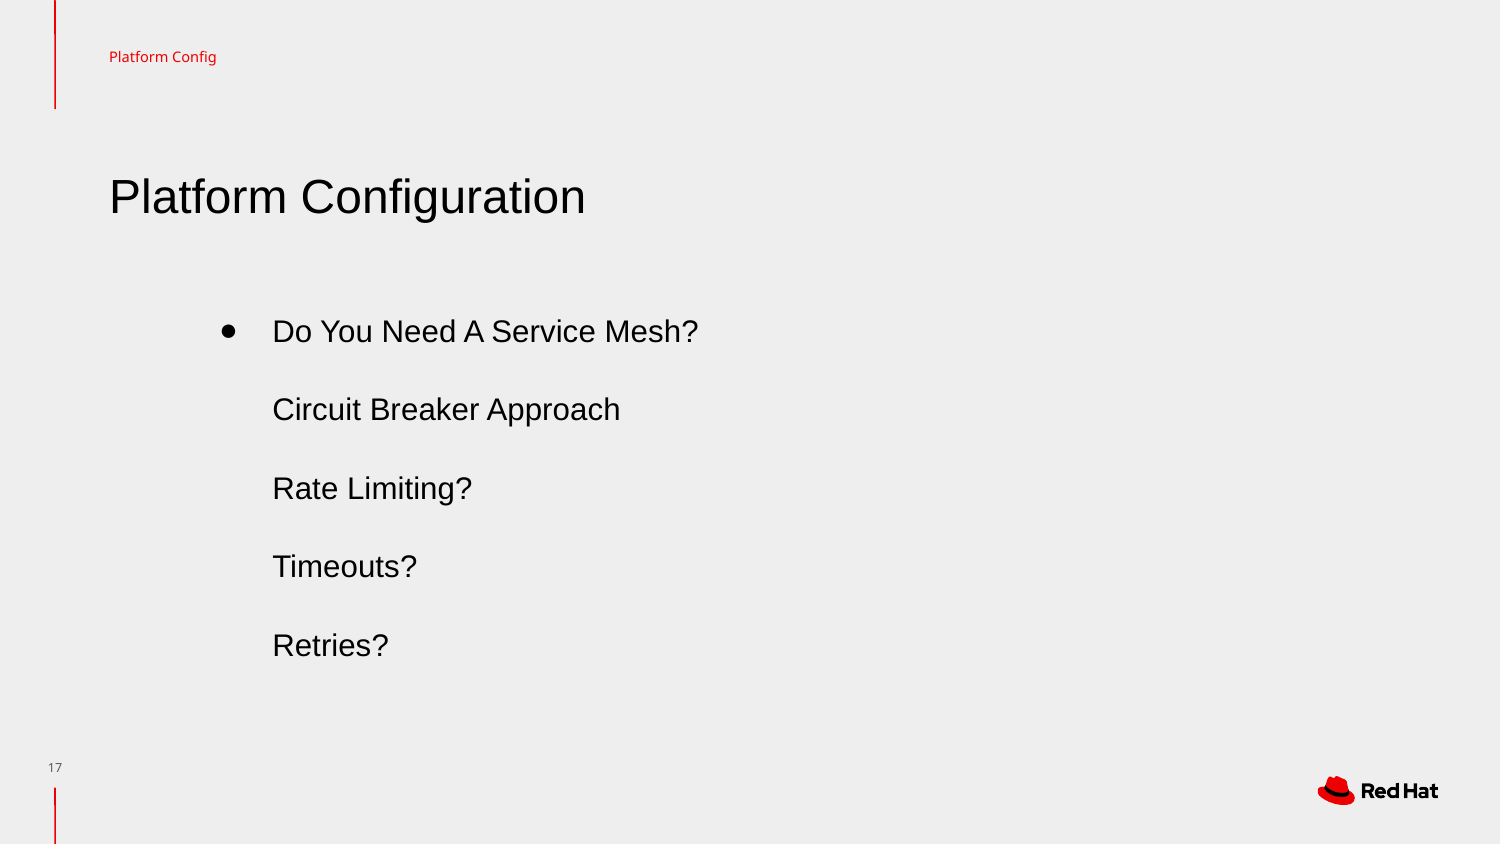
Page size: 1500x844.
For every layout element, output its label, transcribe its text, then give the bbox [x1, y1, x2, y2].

subtitle Platform Config [55, 6, 689, 108]
picture [1317, 776, 1438, 805]
title Platform Configuration [55, 145, 1285, 265]
title Do You Need A Service Mesh? Circuit Breaker Approach Rate Limiting? Timeouts? Retries? [197, 269, 1401, 705]
slide_number <number> [10, 759, 101, 777]
